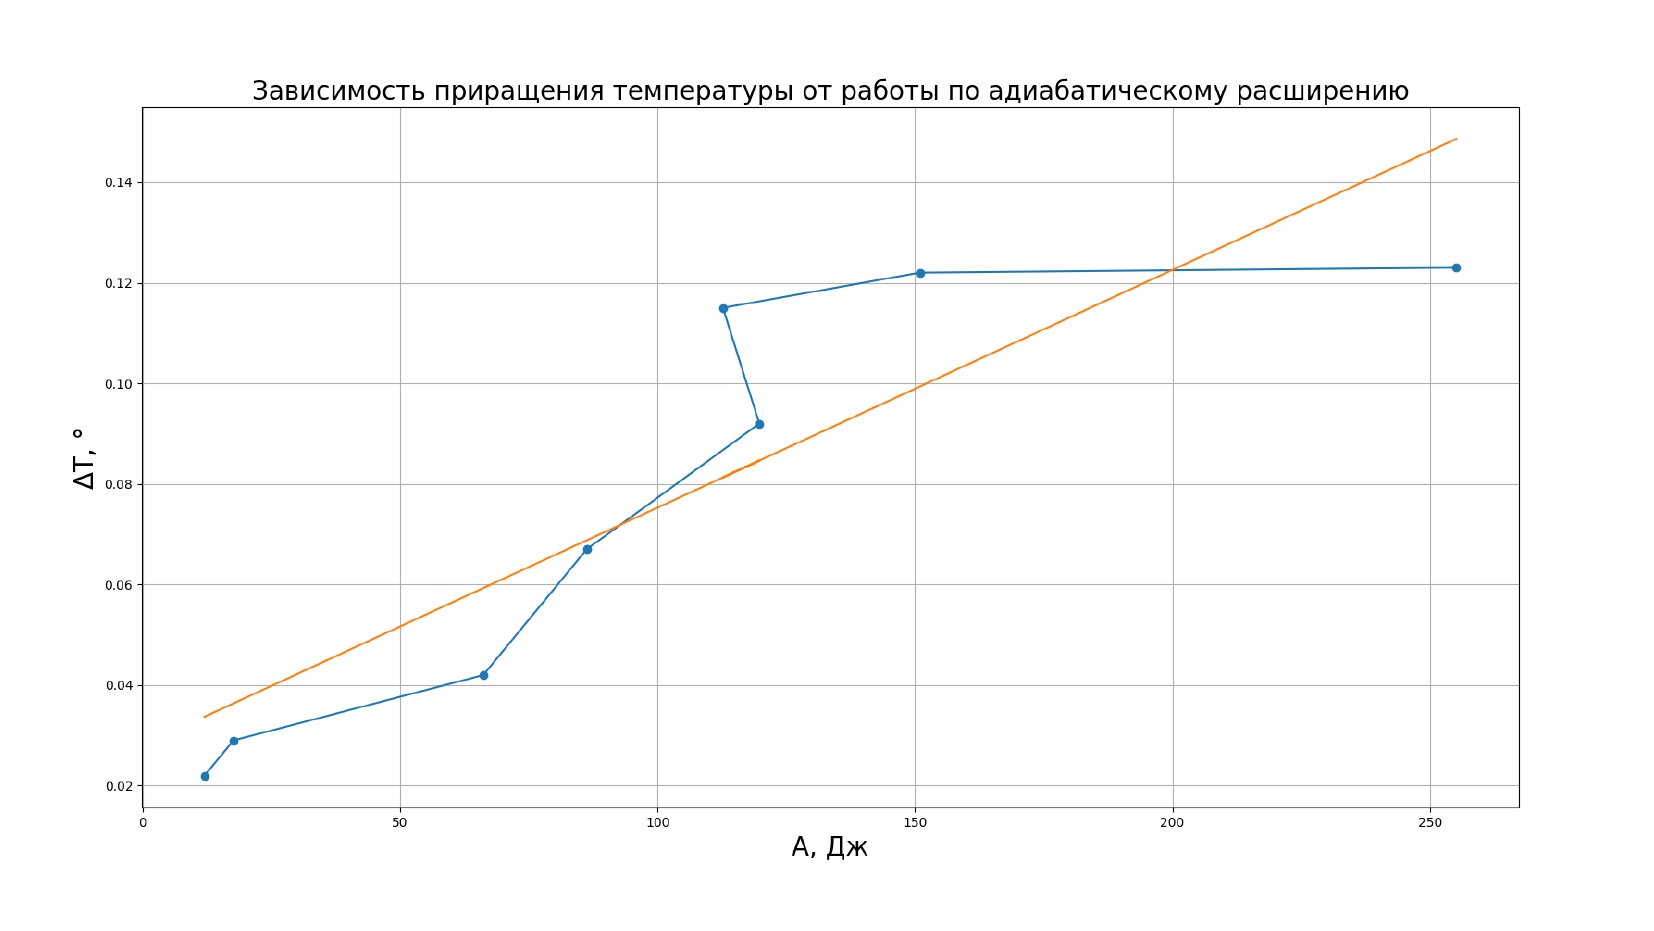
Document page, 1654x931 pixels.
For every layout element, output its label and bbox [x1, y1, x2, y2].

picture [60, 65, 1562, 871]
